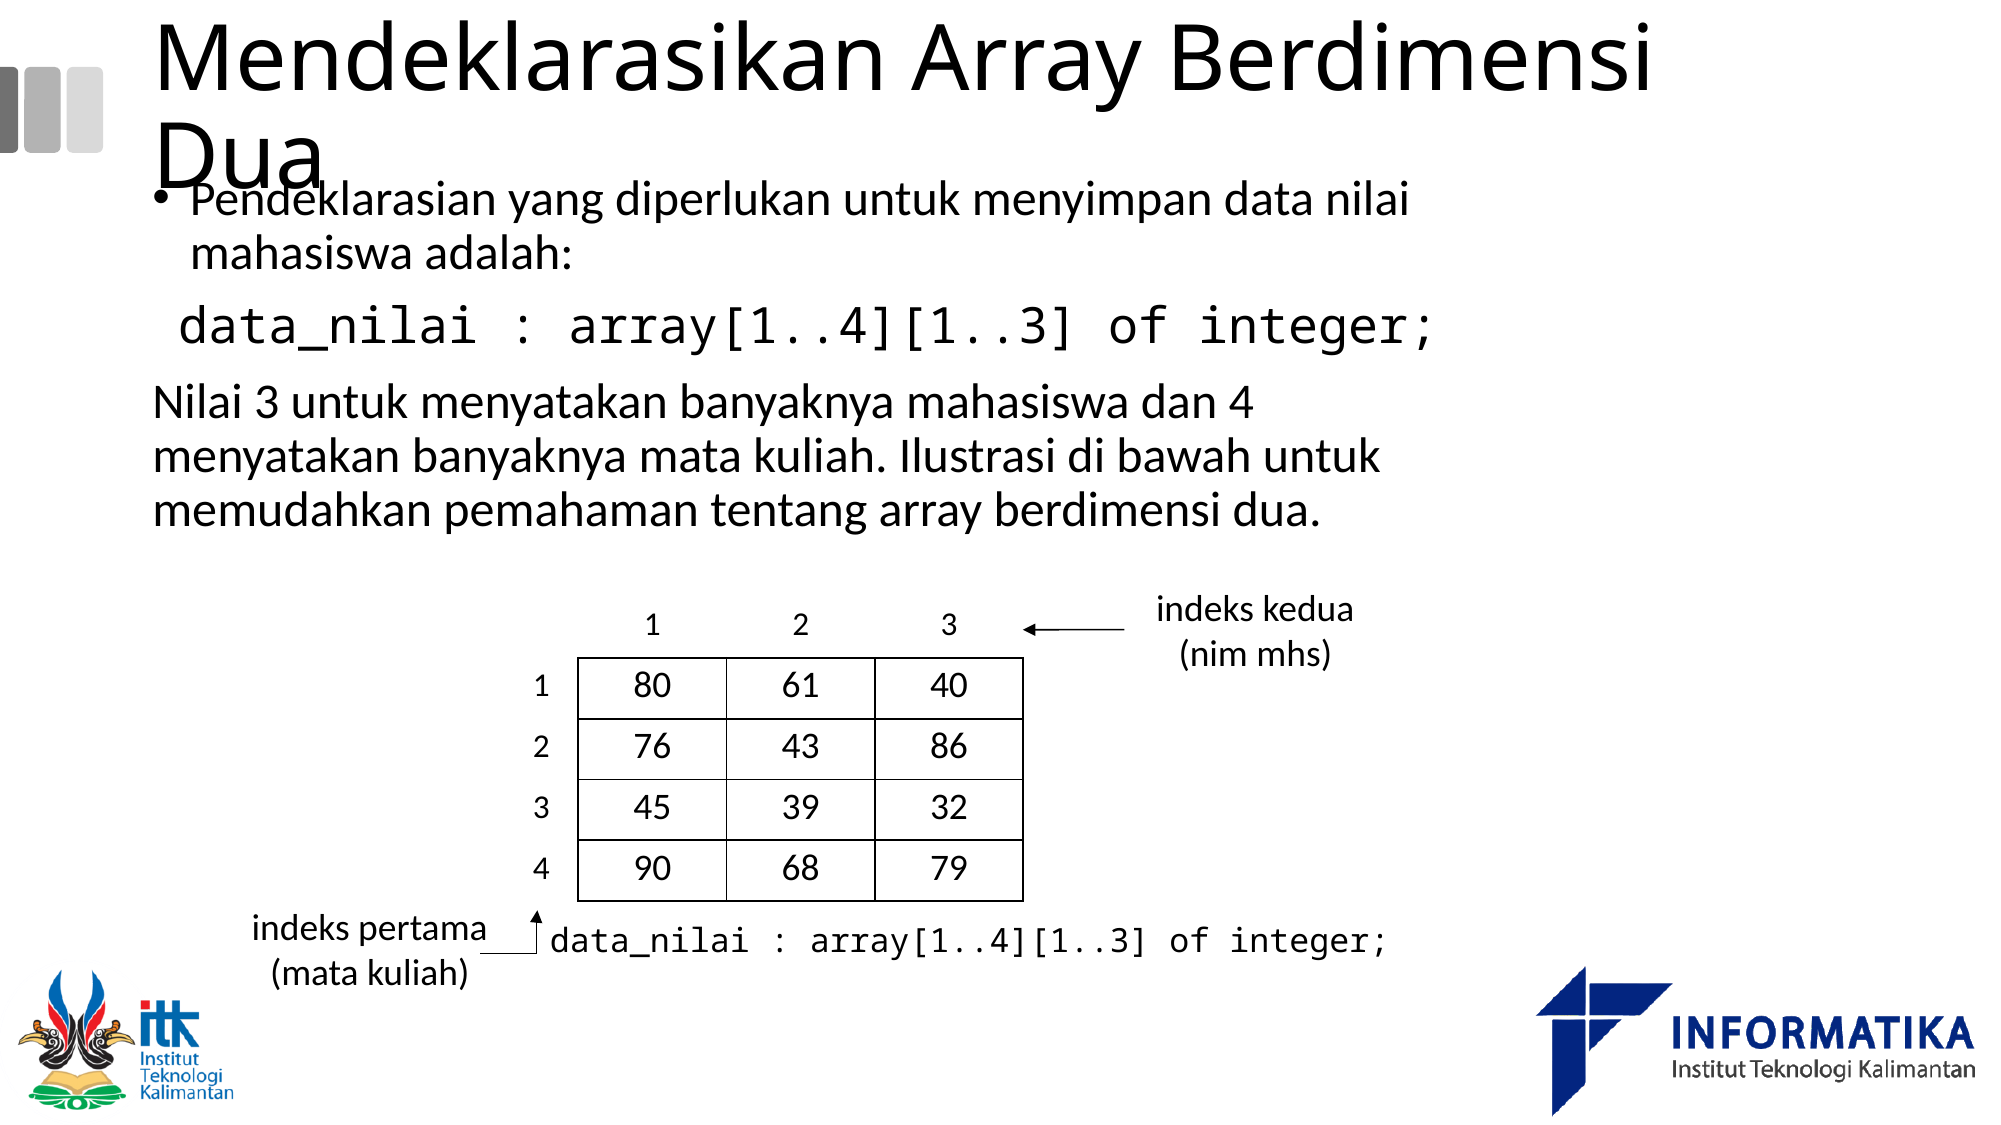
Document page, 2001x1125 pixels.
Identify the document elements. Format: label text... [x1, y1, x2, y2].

table_cell 40 [876, 659, 1022, 718]
table_cell 76 [579, 720, 726, 779]
table_cell 2 [505, 720, 577, 779]
table_cell 45 [579, 780, 726, 839]
table_header 1 [579, 598, 726, 657]
title Mendeklarasikan Array Berdimensi Dua [137, 1, 1863, 219]
table_cell 61 [727, 659, 874, 718]
table_cell 90 [579, 841, 726, 900]
table_cell 1 [505, 659, 577, 718]
table_cell 32 [876, 780, 1022, 839]
picture [0, 935, 252, 1125]
table_cell 68 [727, 841, 874, 900]
table_cell 39 [727, 780, 874, 839]
text_box indeks pertama (mata kuliah) [236, 895, 503, 1001]
table_cell 4 [505, 841, 577, 900]
table_header [505, 598, 577, 657]
table_cell 3 [505, 780, 577, 839]
picture [1534, 965, 1976, 1118]
table_cell 43 [727, 720, 874, 779]
table_cell 80 [579, 659, 726, 718]
table_header 2 [727, 598, 874, 657]
text_box data_nilai : array[1..4][1..3] of integer; [535, 912, 1405, 967]
table_cell 86 [876, 720, 1022, 779]
text_box indeks kedua (nim mhs) [1141, 576, 1370, 682]
table_header 3 [876, 598, 1022, 657]
list Pendeklarasian yang diperlukan untuk menyimpan data nilai mahasiswa adalah: data_nilai : array[1..4][1..3] of integer; Nilai 3 untuk menyatakan banyaknya mahasiswa dan 4 menyatakan banyaknya mata kuliah. Ilustrasi di bawah untuk memudahkan pemahaman tentang array berdimensi dua. [137, 164, 1480, 879]
table_cell 79 [876, 841, 1022, 900]
